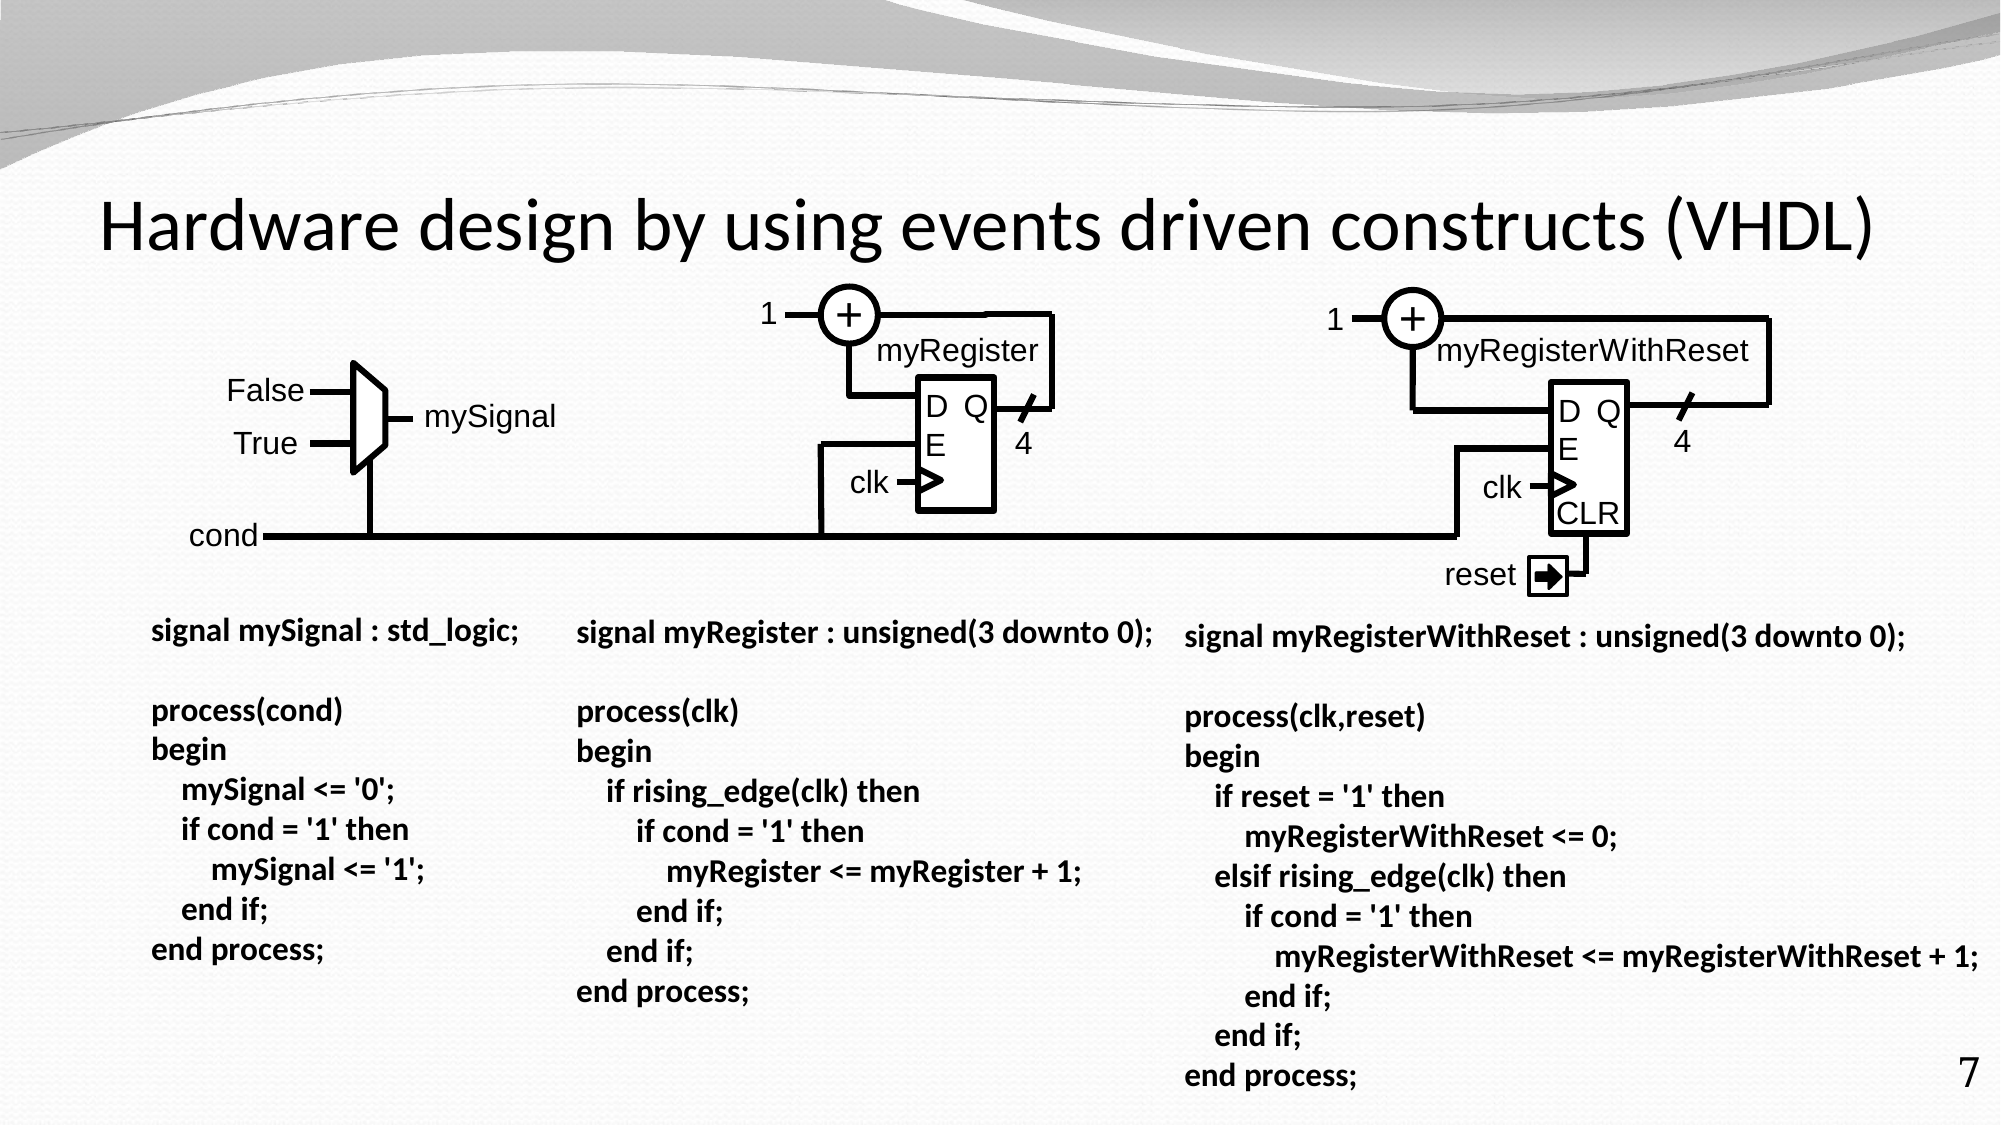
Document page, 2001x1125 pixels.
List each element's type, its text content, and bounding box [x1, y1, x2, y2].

title Hardware design by using events driven constructs (VHDL) [99, 77, 1969, 266]
picture [0, 0, 2001, 1125]
text_box <numéro> [1813, 1042, 1981, 1103]
text_box signal mySignal : std_logic; process(cond) begin mySignal <= '0'; if cond = '1' then mySignal <= '1'; end if; end process; [106, 600, 674, 1111]
text_box signal myRegisterWithReset : unsigned(3 downto 0); process(clk,reset) begin if reset = '1' then myRegisterWithReset <= 0; elsif rising_edge(clk) then if cond = '1' then myRegisterWithReset <= myRegisterWithReset + 1; end if; end if; end process; [1139, 607, 2001, 1117]
text_box signal myRegister : unsigned(3 downto 0); process(clk) begin if rising_edge(clk) then if cond = '1' then myRegister <= myRegister + 1; end if; end if; end process; [531, 603, 1607, 1027]
